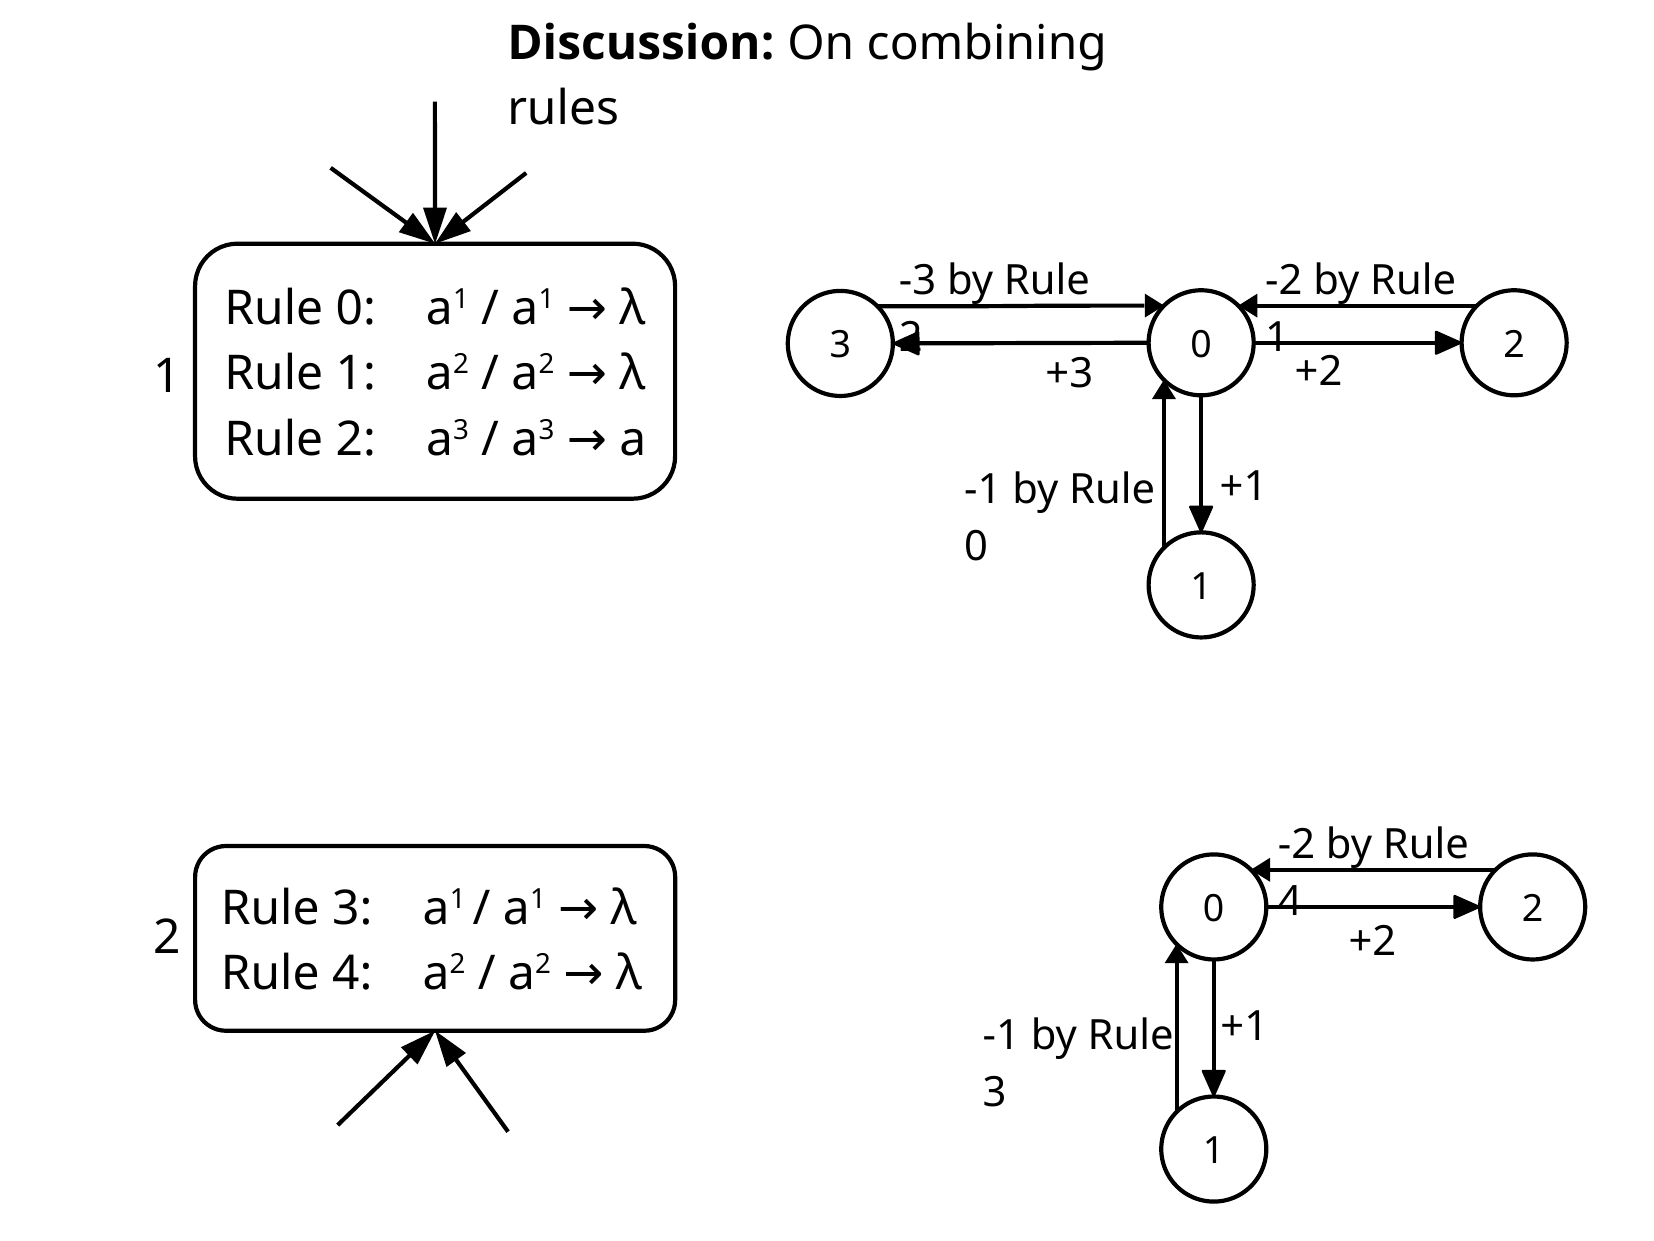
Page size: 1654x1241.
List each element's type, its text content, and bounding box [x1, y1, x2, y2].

text_box 2 [138, 894, 203, 973]
text_box -2 by Rule 1 [1250, 242, 1476, 313]
text_box -1 by Rule 3 [968, 997, 1194, 1068]
text_box Rule 3: a1 / a1 → λ Rule 4: a2 / a2 → λ [195, 846, 676, 1031]
text_box +3 [1030, 335, 1110, 406]
text_box +2 [1279, 333, 1359, 404]
text_box +1 [1205, 988, 1285, 1059]
text_box 1 [1161, 1096, 1267, 1202]
text_box 2 [1480, 854, 1586, 960]
text_box -3 by Rule 2 [884, 242, 1110, 313]
text_box -1 by Rule 0 [949, 451, 1175, 522]
text_box +2 [1333, 903, 1413, 974]
text_box 0 [1148, 290, 1254, 396]
text_box 0 [1161, 854, 1267, 960]
text_box -2 by Rule 4 [1263, 806, 1489, 877]
text_box 1 [1148, 532, 1254, 638]
text_box 1 [138, 333, 203, 412]
text_box Discussion: On combining rules [492, 0, 1171, 142]
text_box +1 [1204, 448, 1284, 518]
text_box 3 [787, 290, 893, 396]
text_box 2 [1461, 290, 1567, 396]
text_box Rule 0: a1 / a1 → λ Rule 1: a2 / a2 → λ Rule 2: a3 / a3 → a [195, 243, 676, 499]
